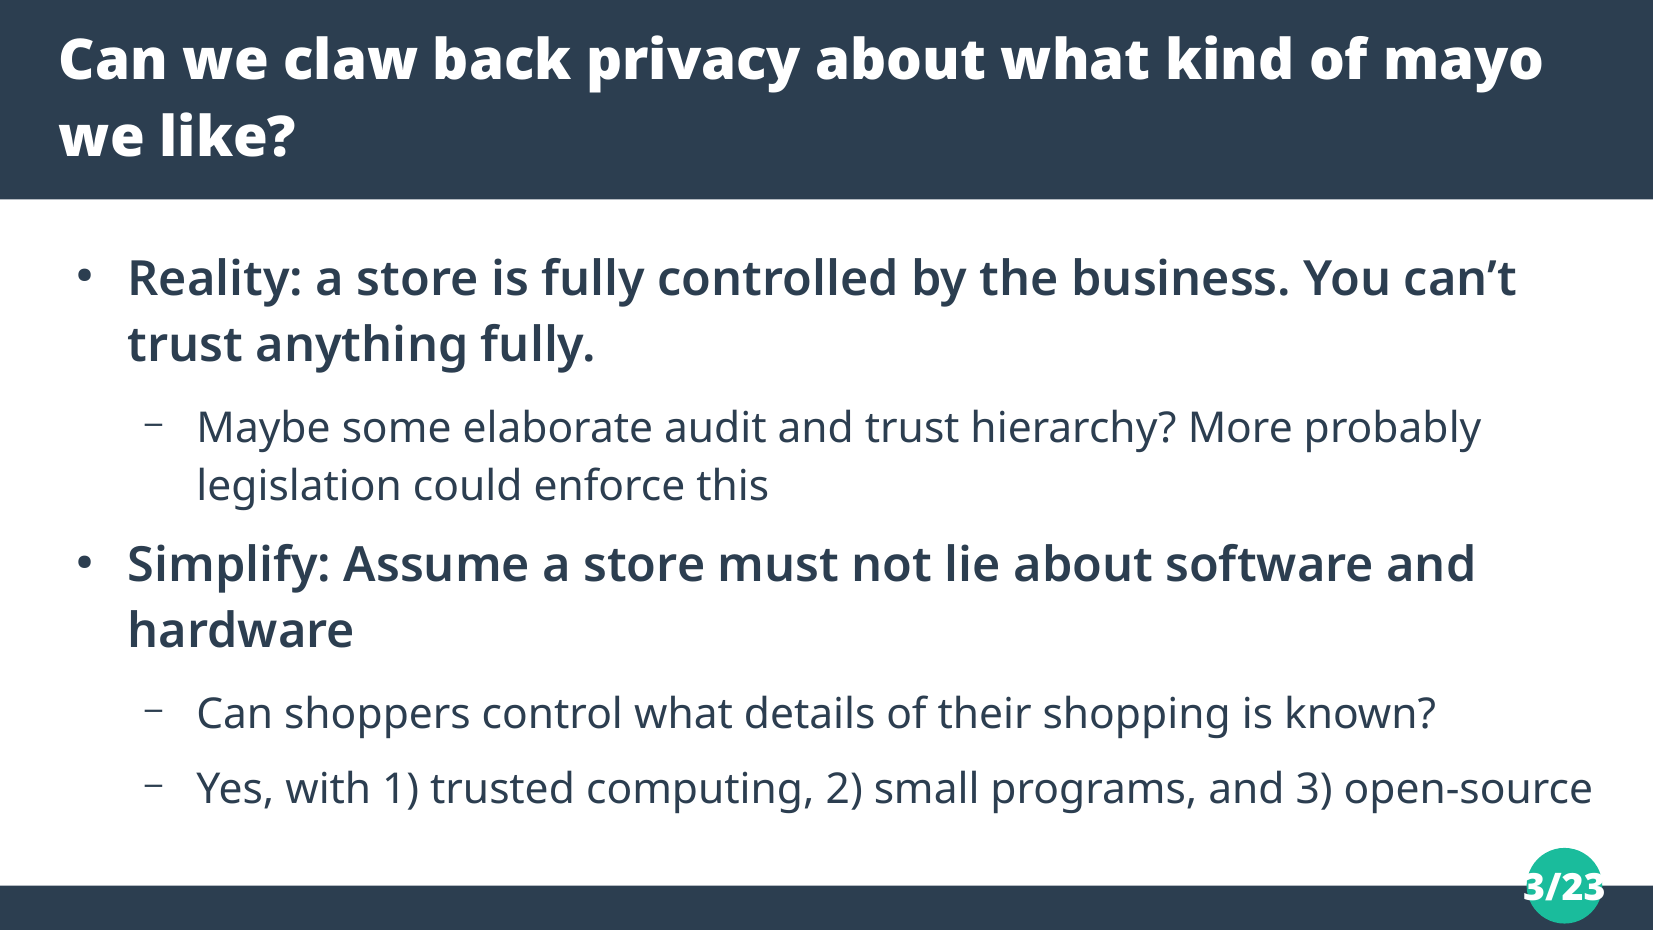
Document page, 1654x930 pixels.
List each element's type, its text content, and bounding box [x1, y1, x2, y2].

list Reality: a store is fully controlled by the business. You can’t trust anything fully. Maybe some elaborate audit and trust hierarchy? More probably legislation could enforce this Simplify: Assume a store must not lie about software and hardware Can shoppers control what details of their shopping is known? Yes, with 1) trusted computing, 2) small programs, and 3) open-source [58, 243, 1594, 864]
title Can we claw back privacy about what kind of mayo we like? [58, 36, 1594, 155]
